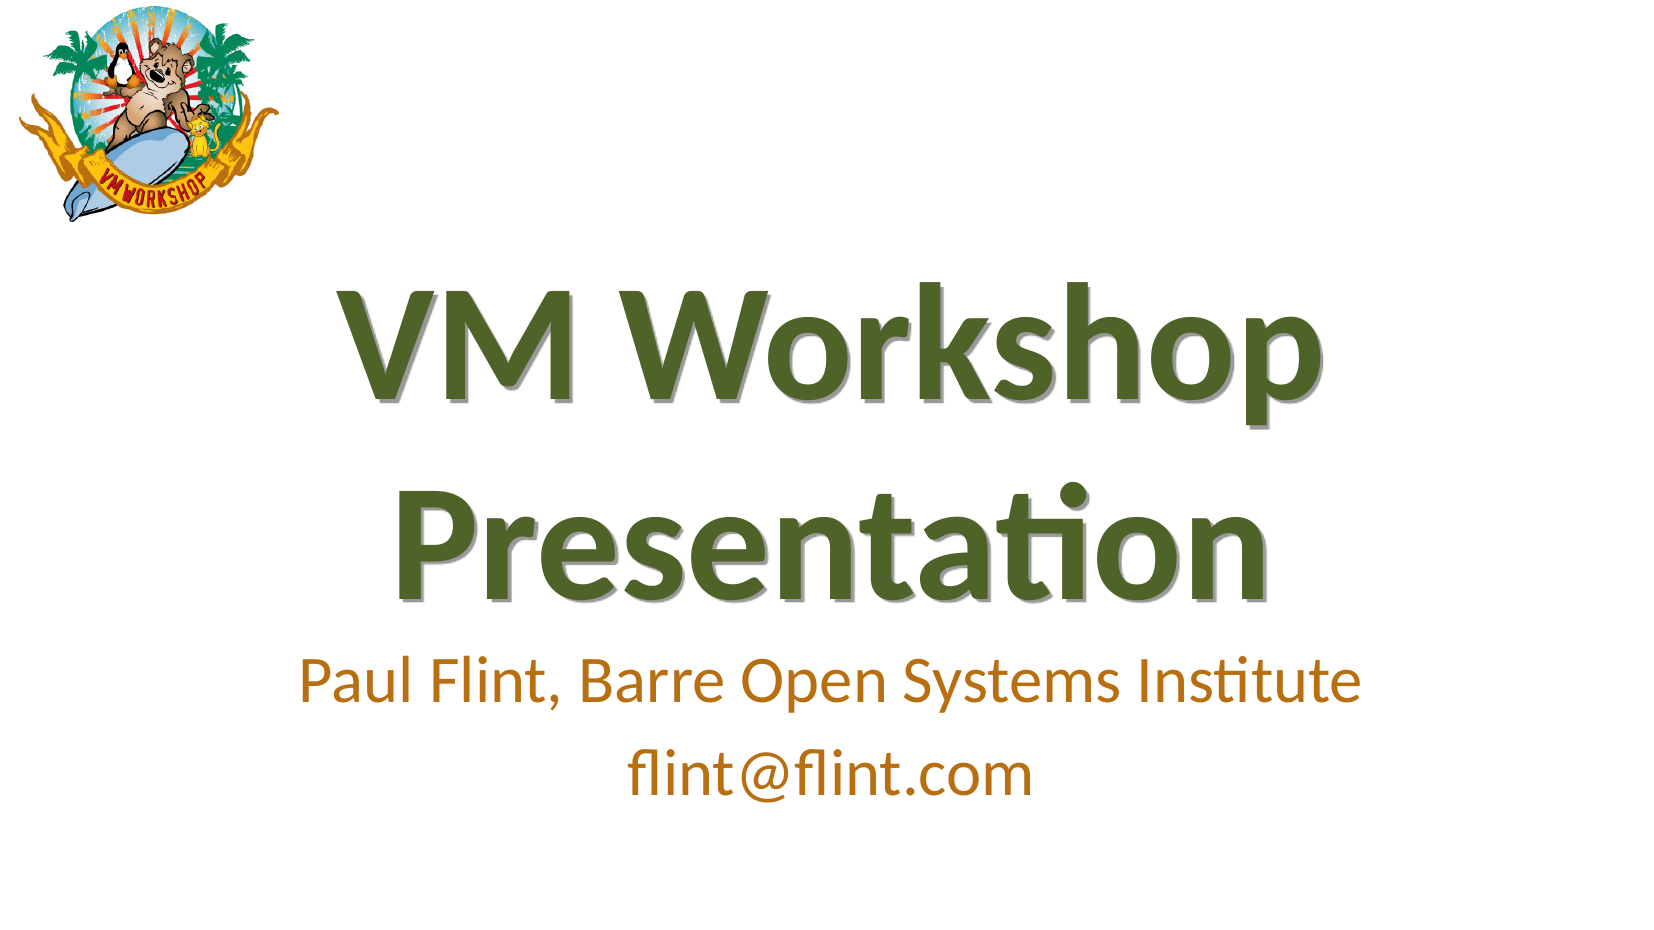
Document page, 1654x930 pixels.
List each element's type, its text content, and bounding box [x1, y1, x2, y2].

title VM Workshop Presentation [129, 307, 1535, 559]
picture [19, 6, 279, 223]
subtitle Paul Flint, Barre Open Systems Institute flint@flint.com [252, 628, 1411, 897]
